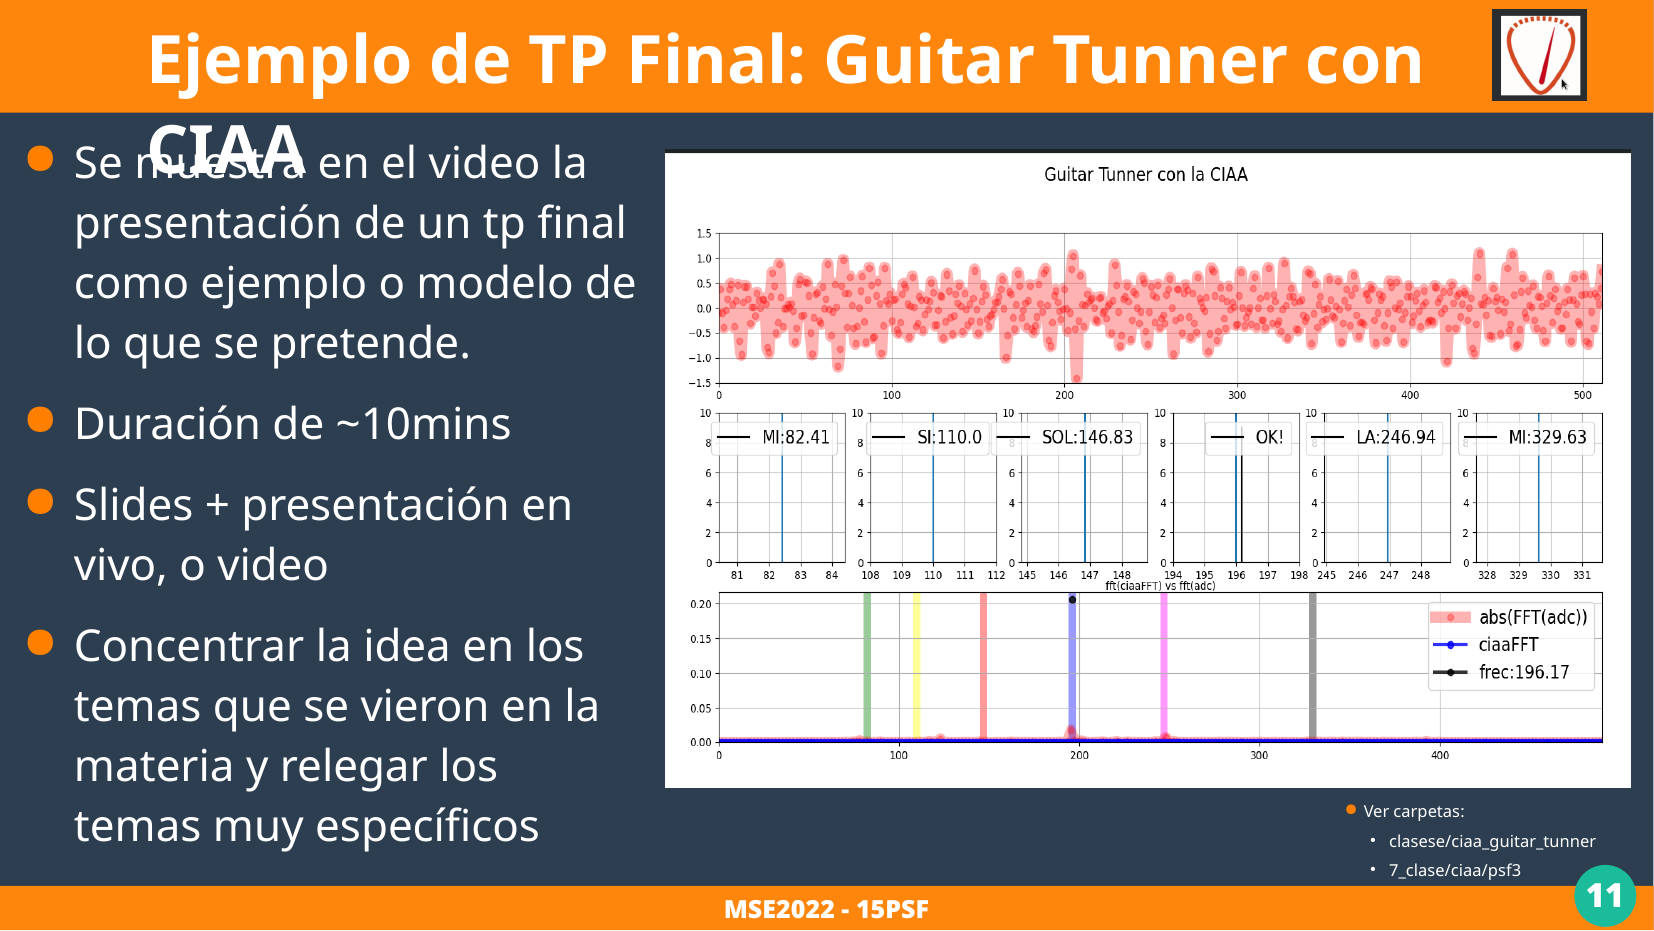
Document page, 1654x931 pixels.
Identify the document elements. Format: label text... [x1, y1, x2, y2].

list Ver carpetas: clasese/ciaa_guitar_tunner 7_clase/ciaa/psf3 [1338, 799, 1601, 904]
title Ejemplo de TP Final: Guitar Tunner con CIAA [146, 11, 1534, 120]
picture [1492, 9, 1587, 101]
list Se muestra en el video la presentación de un tp final como ejemplo o modelo de lo que se pretende. Duración de ~10mins Slides + presentación en vivo, o video Concentrar la idea en los temas que se vieron en la materia y relegar los temas muy específicos [5, 131, 638, 863]
picture [665, 149, 1631, 788]
